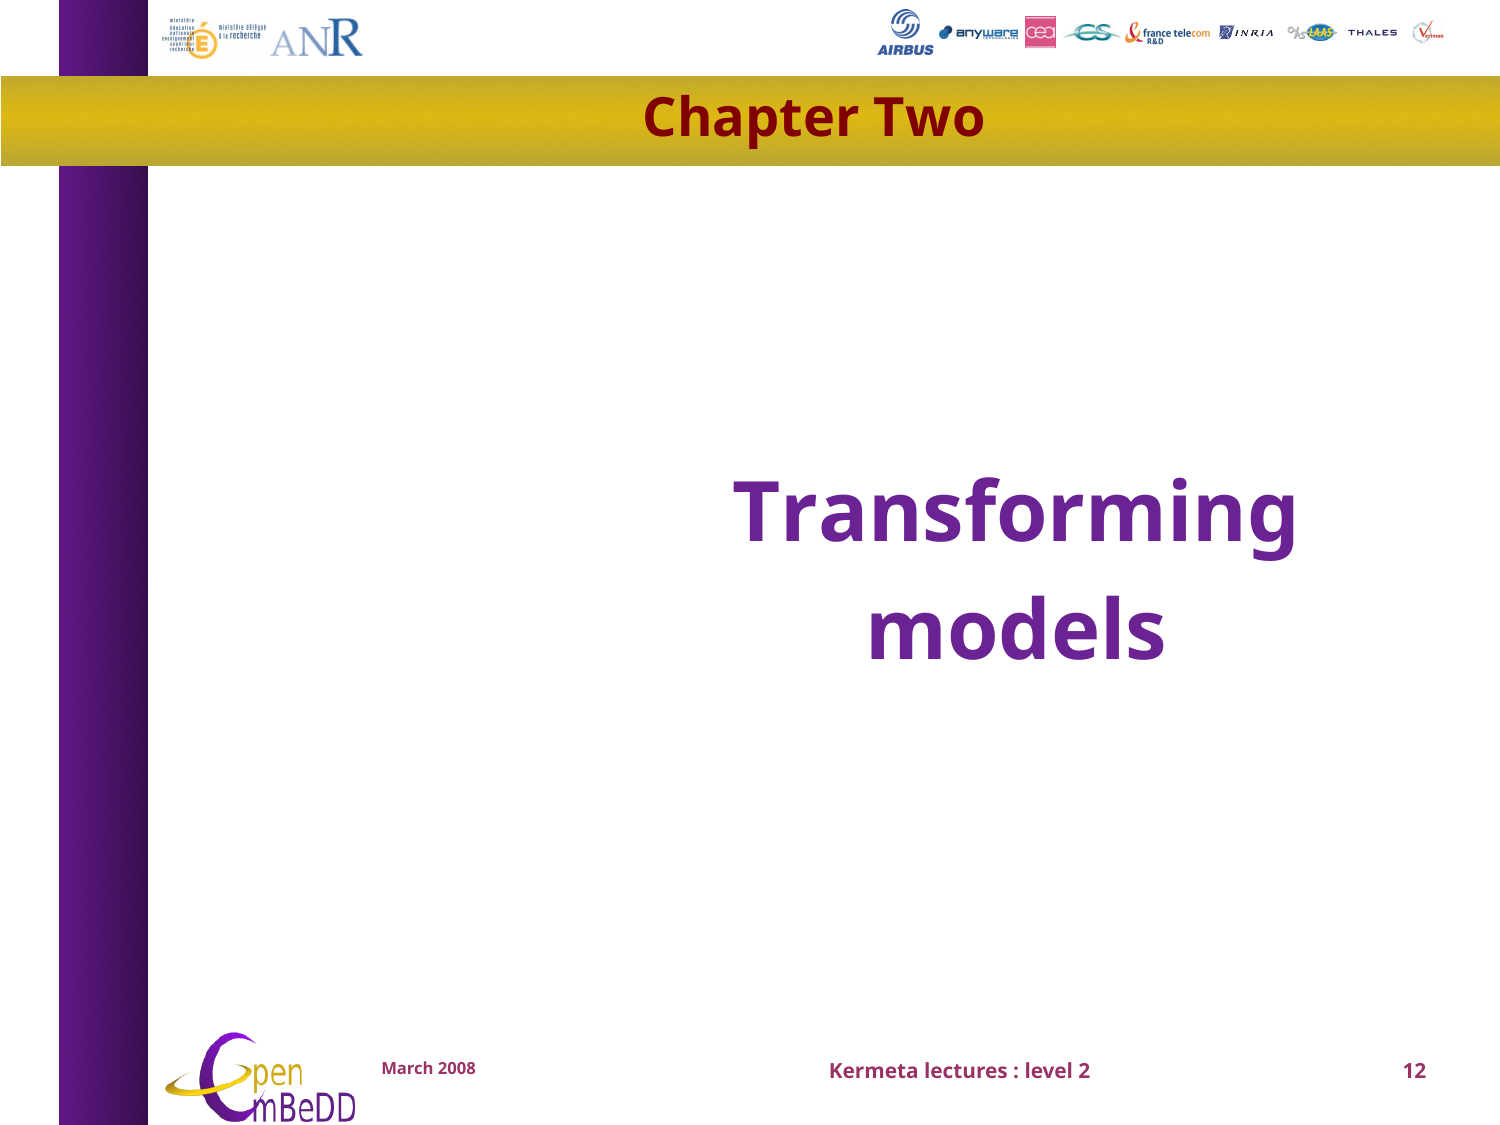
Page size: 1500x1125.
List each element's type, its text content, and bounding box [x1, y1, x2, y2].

text_box March 2008 [366, 1049, 531, 1101]
picture [877, 9, 1445, 55]
text_box Kermeta lectures : level 2 [531, 1049, 1387, 1101]
picture [1, 0, 1500, 1125]
picture [165, 1032, 355, 1122]
title Chapter Two [606, 74, 1022, 156]
picture [270, 18, 363, 57]
picture [162, 18, 266, 59]
list Transforming models [574, 450, 1403, 684]
text_box <numéro> [1387, 1049, 1482, 1101]
